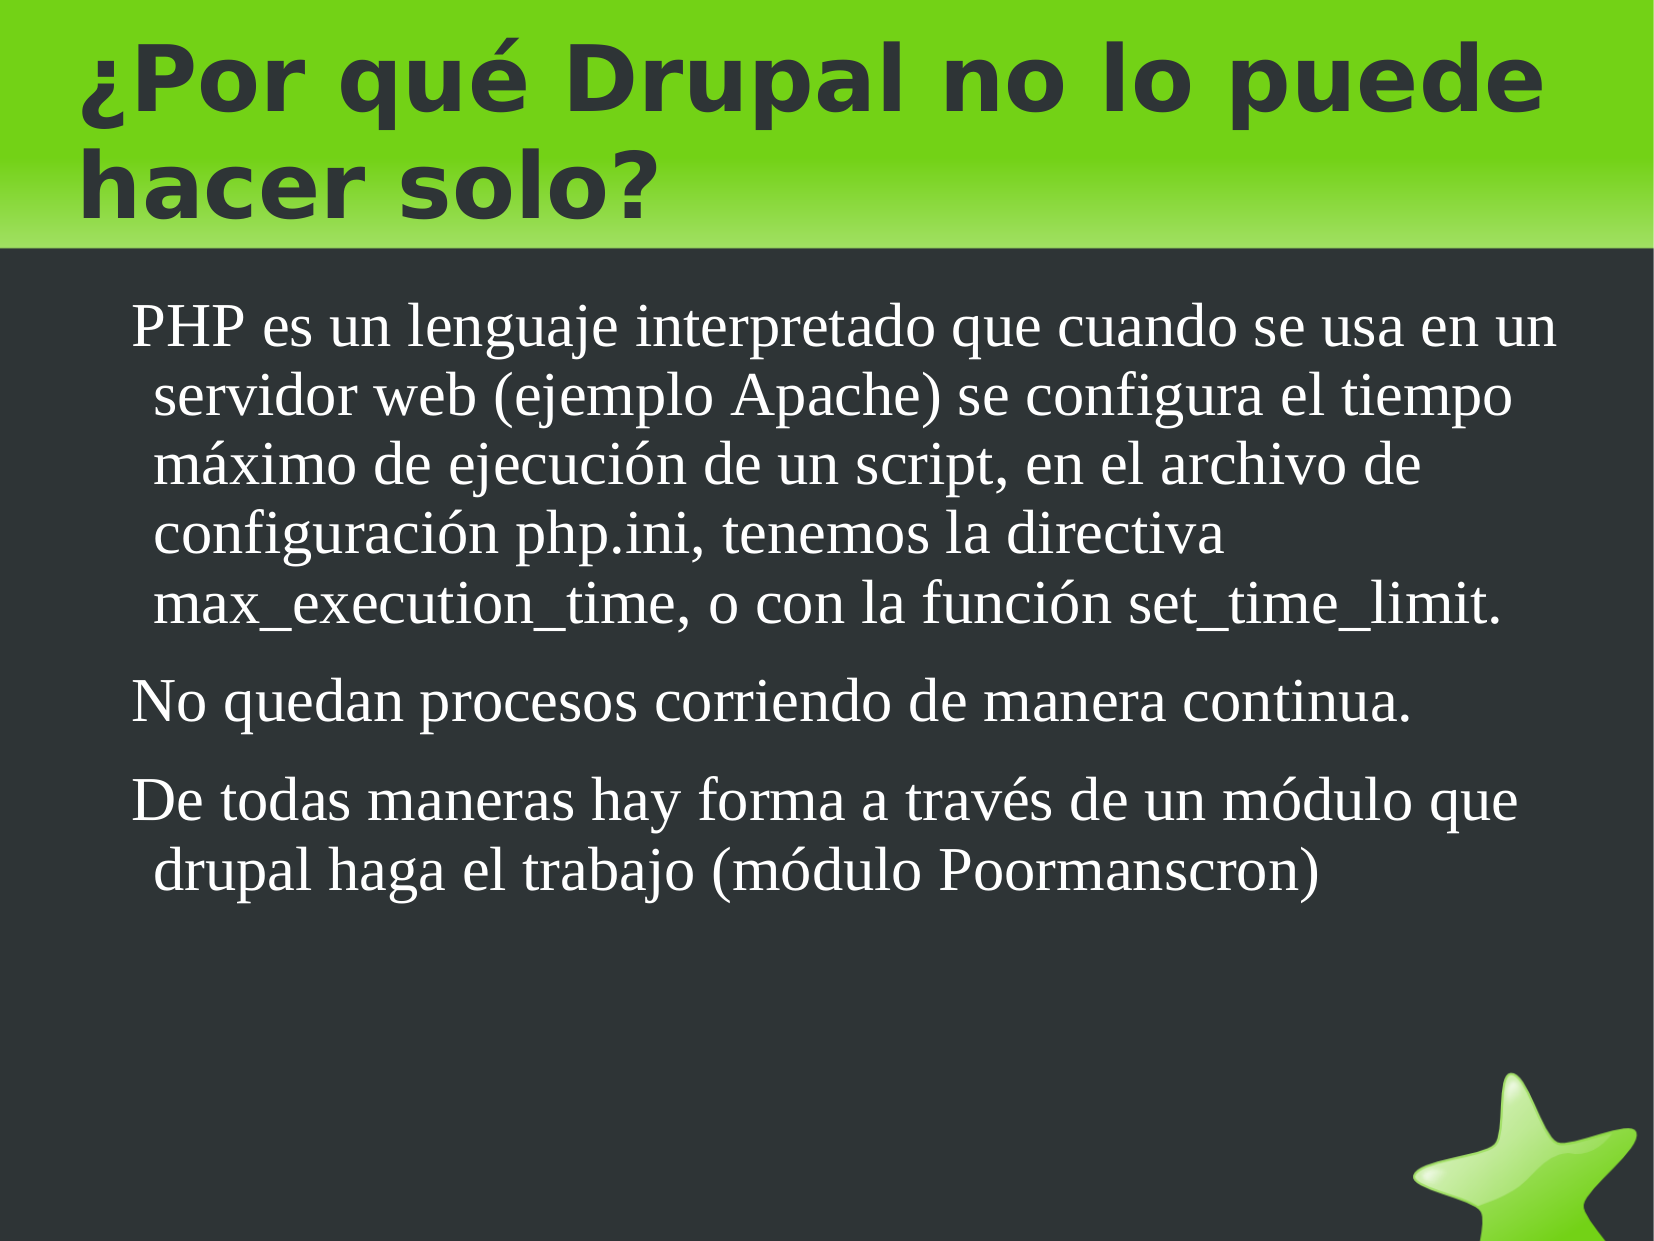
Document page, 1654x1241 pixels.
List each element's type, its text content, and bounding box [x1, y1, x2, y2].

picture [0, 0, 1654, 1241]
title ¿Por qué Drupal no lo puede hacer solo? [76, 25, 1565, 240]
list PHP es un lenguaje interpretado que cuando se usa en un servidor web (ejemplo Apache) se configura el tiempo máximo de ejecución de un script, en el archivo de configuración php.ini, tenemos la directiva max_execution_time, o con la función set_time_limit. No quedan procesos corriendo de manera continua. De todas maneras hay forma a través de un módulo que drupal haga el trabajo (módulo Poormanscron) [82, 290, 1571, 1094]
